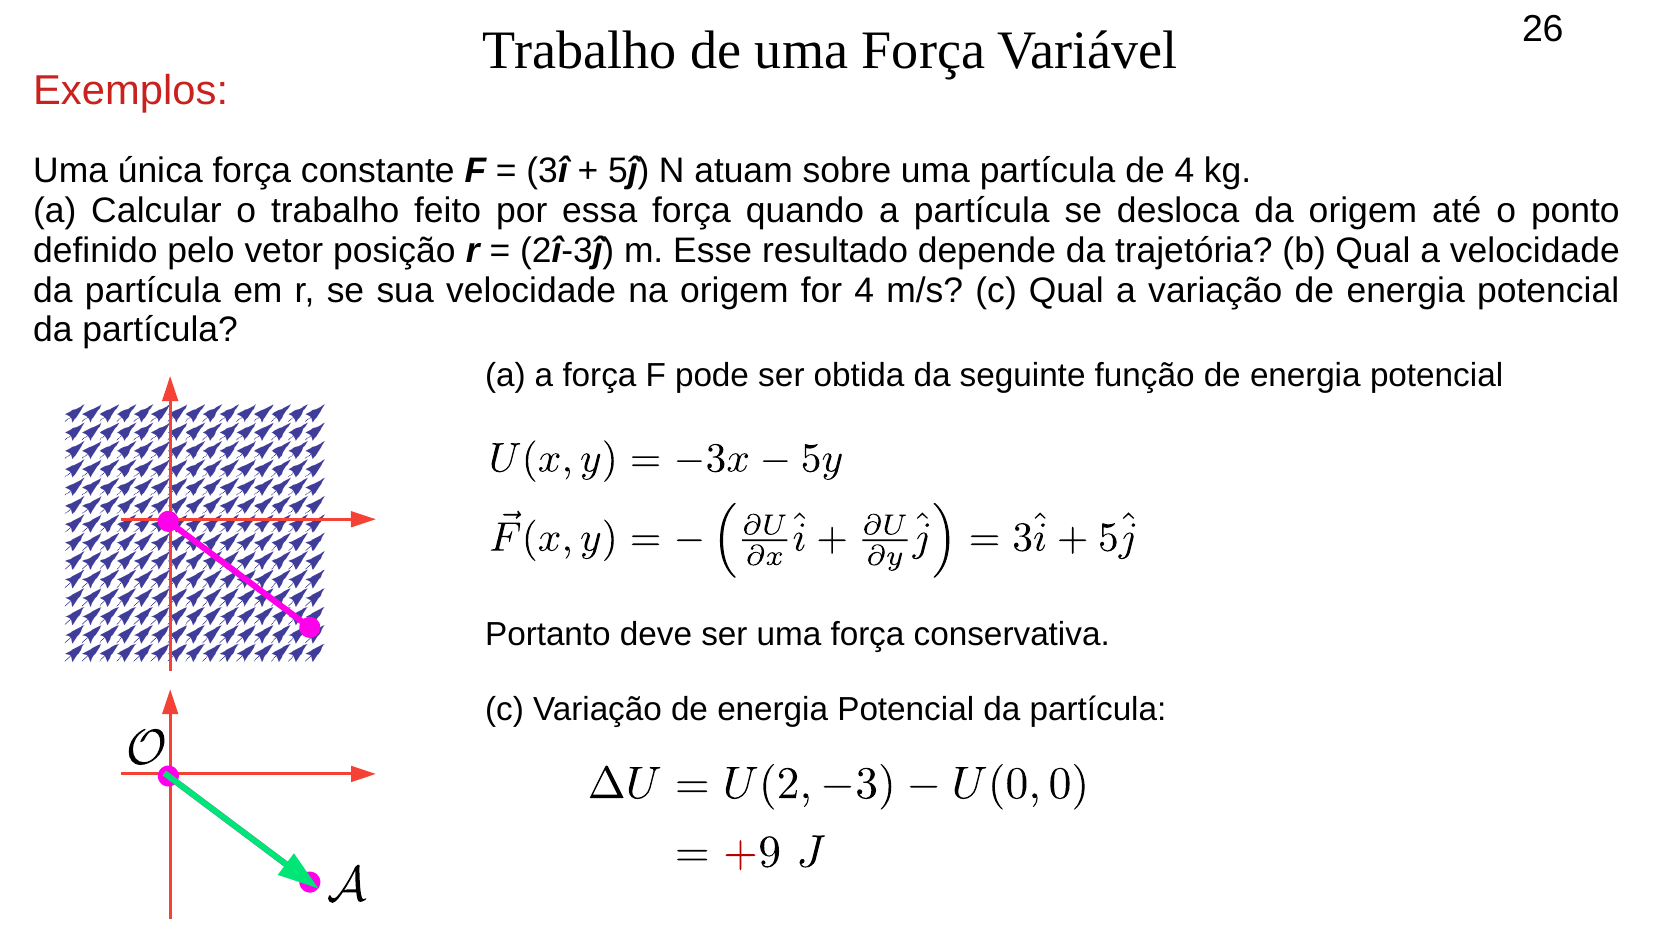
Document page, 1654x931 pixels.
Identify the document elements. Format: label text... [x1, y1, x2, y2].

picture [125, 728, 165, 765]
picture [172, 521, 335, 668]
picture [59, 388, 169, 668]
picture [487, 438, 1137, 580]
picture [587, 763, 1085, 871]
text_box (a) a força F pode ser obtida da seguinte função de energia potencial Portanto deve ser uma força conservativa. (c) Variação de energia Potencial da partícula: [470, 349, 1556, 809]
picture [326, 864, 367, 903]
text_box Trabalho de uma Força Variável [468, 0, 1194, 88]
text_box <number> [1507, 0, 1654, 71]
text_box Exemplos: Uma única força constante F = (3î + 5ĵ) N atuam sobre uma partícula de 4 kg. (a) Calcular o trabalho feito por essa força quando a partícula se desloca da origem até o ponto definido pelo vetor posição r = (2î-3ĵ) m. Esse resultado depende da trajetória? (b) Qual a velocidade da partícula em r, se sua velocidade na origem for 4 m/s? (c) Qual a variação de energia potencial da partícula? [18, 59, 1636, 357]
picture [172, 388, 335, 518]
